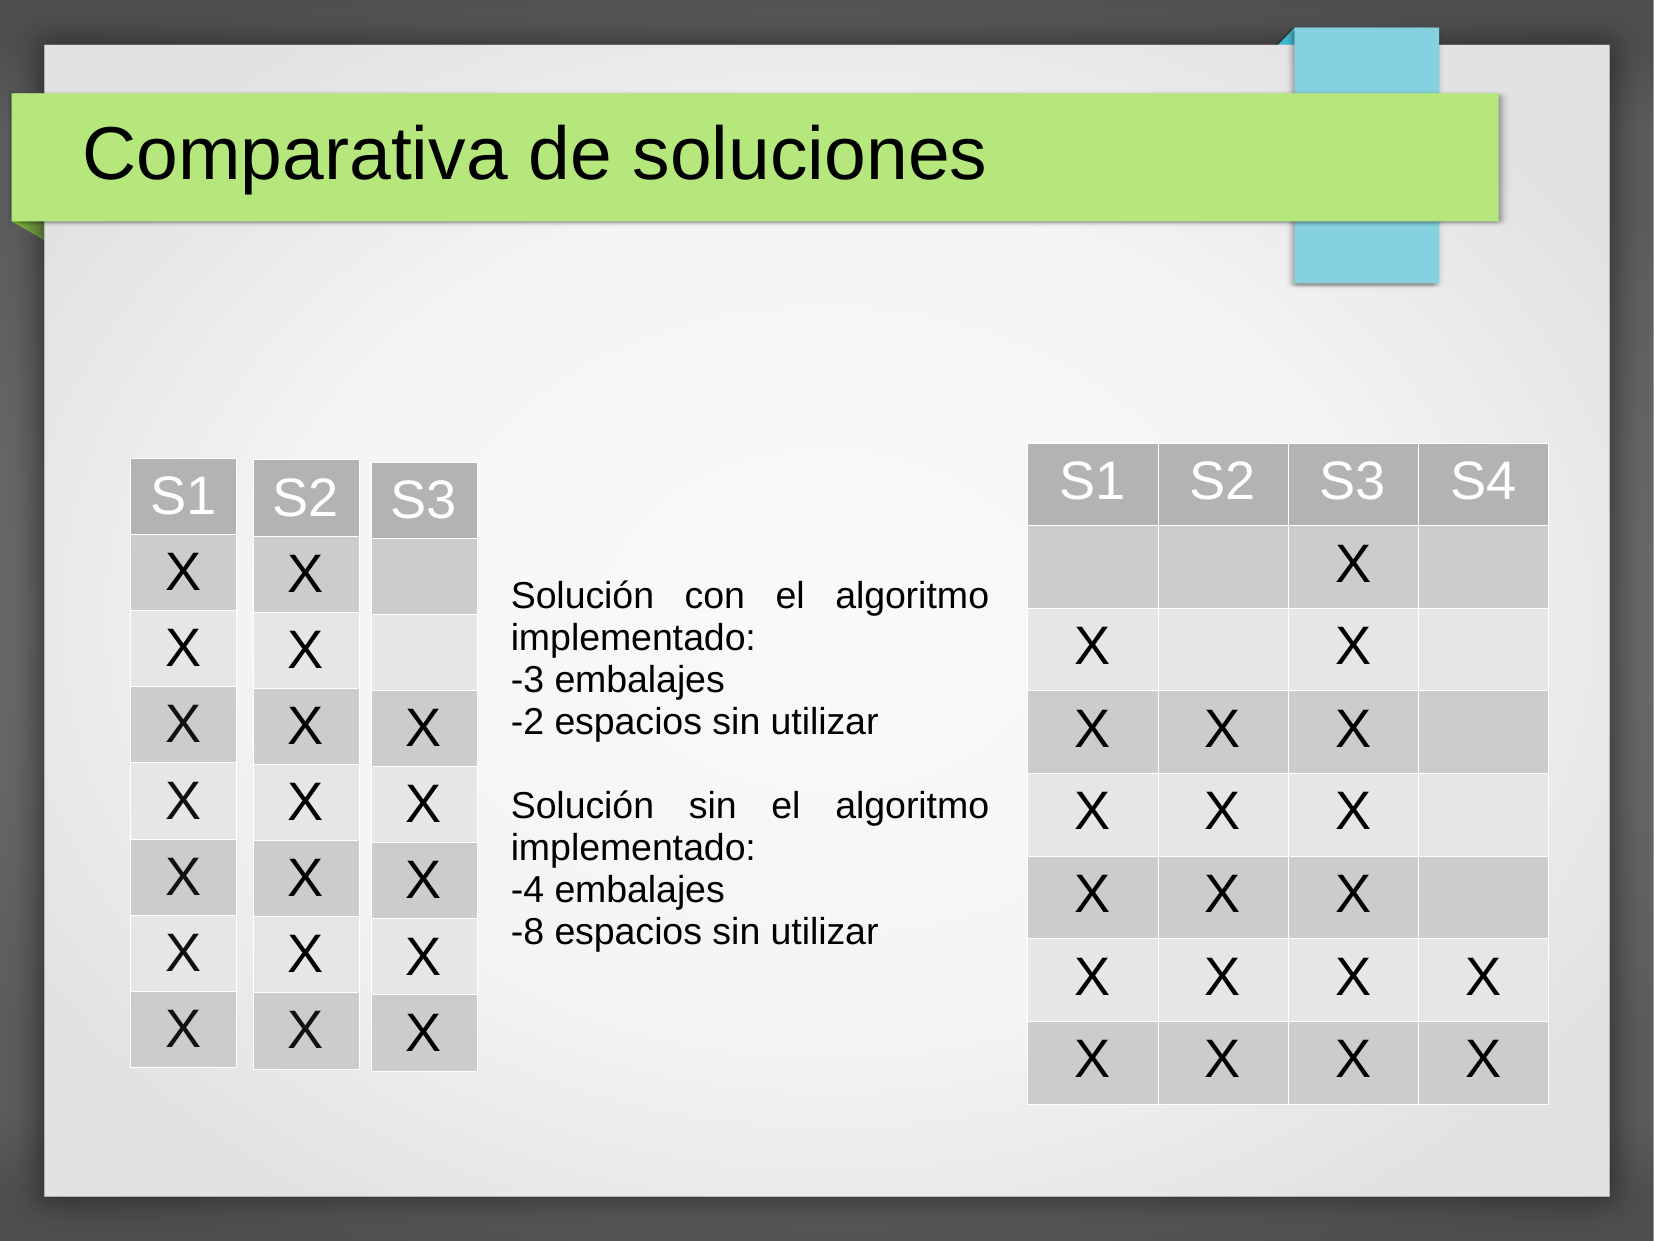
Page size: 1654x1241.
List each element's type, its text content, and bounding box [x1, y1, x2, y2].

table_cell X [1028, 939, 1158, 1021]
table_cell X [254, 537, 359, 612]
table_cell X [254, 689, 359, 764]
table_cell X [1028, 609, 1158, 690]
table_cell X [254, 841, 359, 916]
table_cell X [1289, 691, 1418, 773]
table_cell X [372, 691, 477, 766]
table_cell X [131, 992, 236, 1067]
table_cell X [1159, 939, 1288, 1021]
title Comparativa de soluciones [82, 94, 1264, 213]
table_cell [1028, 526, 1158, 608]
table_cell X [131, 840, 236, 915]
table_cell X [1289, 857, 1418, 938]
table_cell X [1289, 939, 1418, 1021]
table_header S1 [131, 459, 236, 534]
table_cell X [1028, 774, 1158, 856]
table_cell [1419, 857, 1548, 938]
table_header S1 [1028, 444, 1158, 525]
table_cell [1419, 609, 1548, 690]
table_cell X [1159, 857, 1288, 938]
table_cell X [1289, 526, 1418, 608]
table_cell [1419, 526, 1548, 608]
table_cell X [1289, 1022, 1418, 1104]
table_cell X [254, 613, 359, 688]
table_cell [1419, 774, 1548, 856]
table_cell X [131, 916, 236, 991]
table_cell X [1289, 609, 1418, 690]
table_cell X [1419, 1022, 1548, 1104]
table_cell X [131, 763, 236, 839]
table_cell [1159, 526, 1288, 608]
table_cell X [1028, 857, 1158, 938]
table_cell X [1159, 774, 1288, 856]
table_cell [1419, 691, 1548, 773]
table_cell X [254, 993, 359, 1069]
table_cell [372, 615, 477, 690]
table_header S3 [372, 463, 477, 538]
table_cell [372, 539, 477, 614]
text_box Solución con el algoritmo implementado: -3 embalajes -2 espacios sin utilizar Solución sin el algoritmo implementado: -4 embalajes -8 espacios sin utilizar [496, 566, 1004, 1002]
table_cell X [1159, 691, 1288, 773]
table_cell X [254, 765, 359, 840]
picture [0, 0, 1654, 1241]
table_cell X [254, 917, 359, 992]
table_cell X [1028, 1022, 1158, 1104]
table_cell X [1028, 691, 1158, 773]
table_cell X [131, 535, 236, 610]
table_header S2 [254, 460, 359, 536]
table_cell X [372, 995, 477, 1071]
table_cell [1159, 609, 1288, 690]
table_cell X [131, 611, 236, 686]
table_cell X [131, 687, 236, 762]
table_header S2 [1159, 444, 1288, 525]
table_header S3 [1289, 444, 1418, 525]
table_cell X [1289, 774, 1418, 856]
table_cell X [372, 843, 477, 918]
table_cell X [1419, 939, 1548, 1021]
table_cell X [372, 919, 477, 994]
table_cell X [372, 767, 477, 842]
table_header S4 [1419, 444, 1548, 525]
table_cell X [1159, 1022, 1288, 1104]
